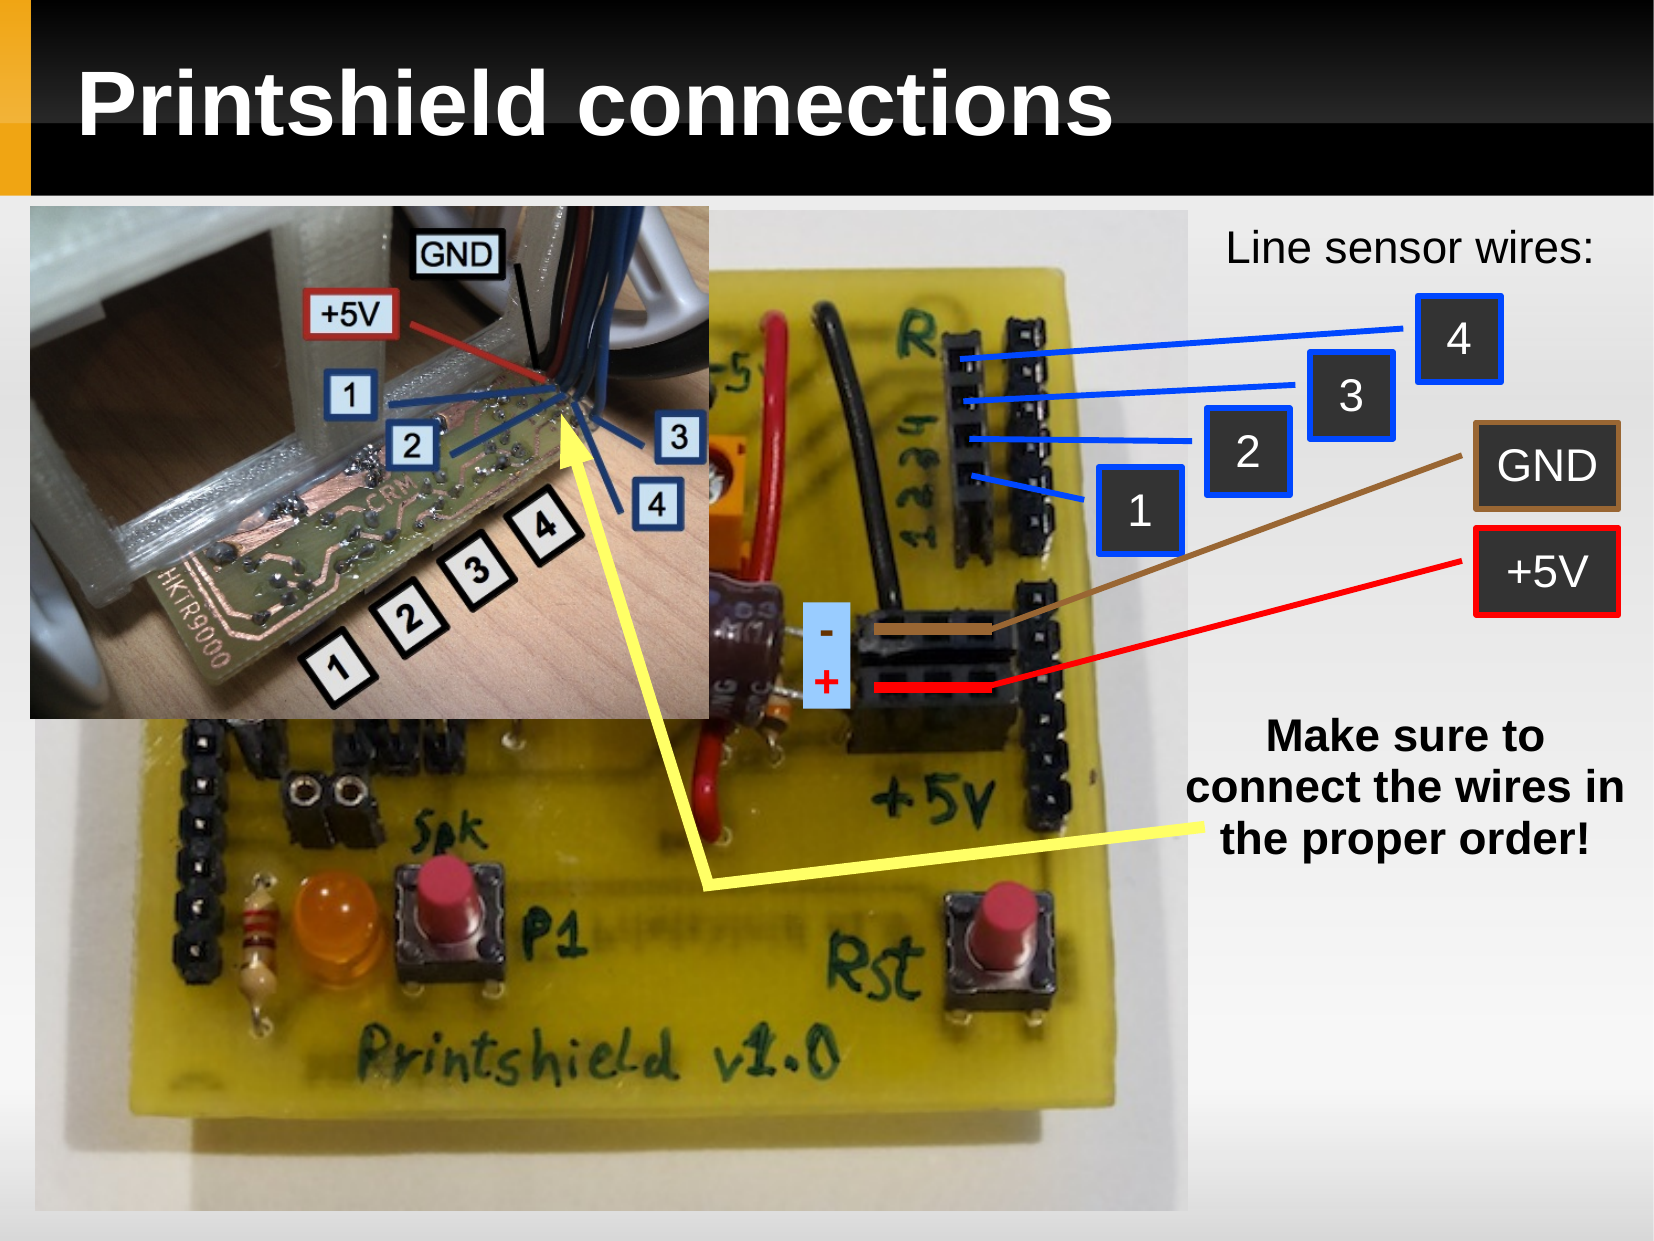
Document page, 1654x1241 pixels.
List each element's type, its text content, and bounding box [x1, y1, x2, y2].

title Printshield connections [76, 0, 1565, 208]
text_box Make sure to connect the wires in the proper order! [1169, 702, 1642, 1205]
text_box Line sensor wires: [1210, 214, 1654, 281]
text_box 2 [1207, 408, 1290, 495]
text_box 3 [1310, 352, 1393, 439]
picture [0, 0, 1654, 1241]
text_box 1 [1099, 467, 1182, 554]
text_box - + [803, 602, 851, 709]
text_box +5V [1476, 528, 1618, 615]
text_box GND [1476, 423, 1618, 509]
text_box 4 [1418, 296, 1501, 382]
